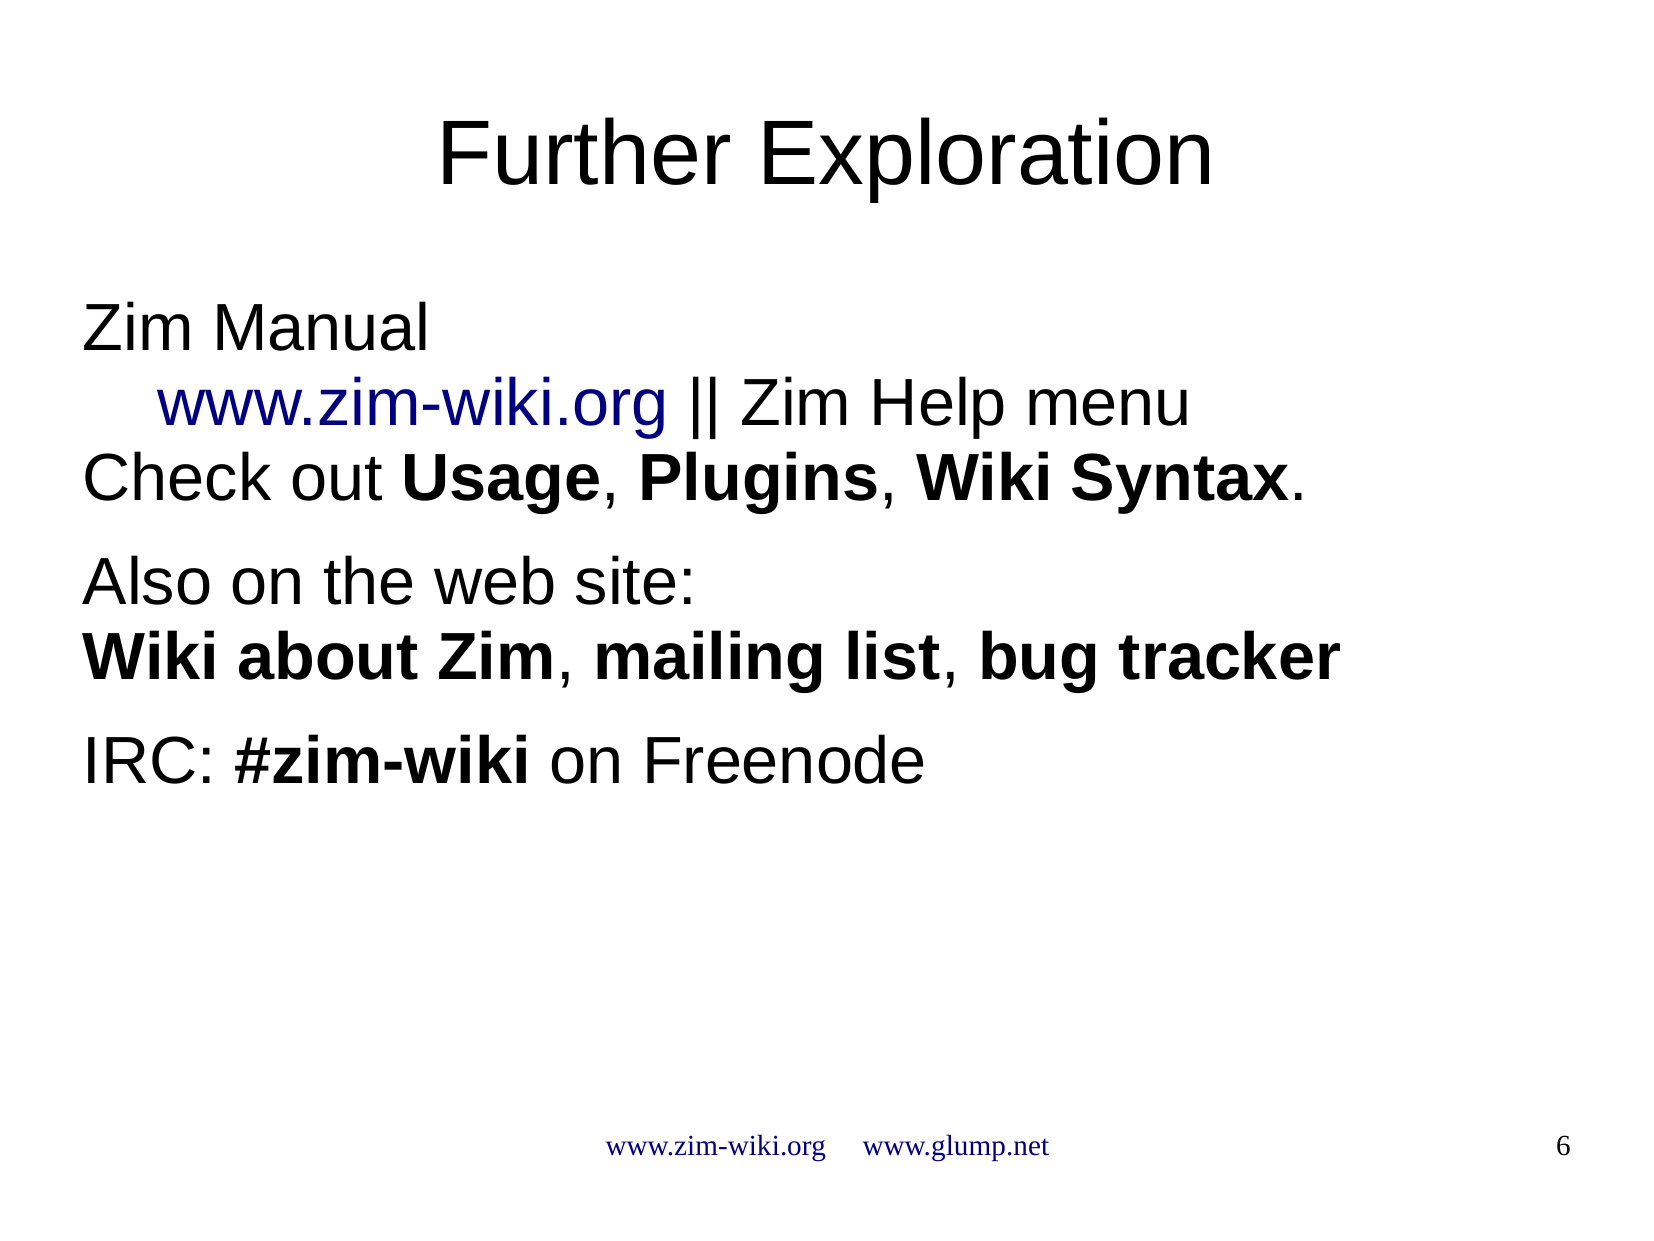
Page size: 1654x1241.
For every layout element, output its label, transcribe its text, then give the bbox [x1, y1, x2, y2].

title Further Exploration [82, 49, 1571, 257]
list Zim Manual www.zim-wiki.org || Zim Help menu Check out Usage, Plugins, Wiki Syntax. Also on the web site: Wiki about Zim, mailing list, bug tracker IRC: #zim-wiki on Freenode [82, 290, 1571, 1010]
